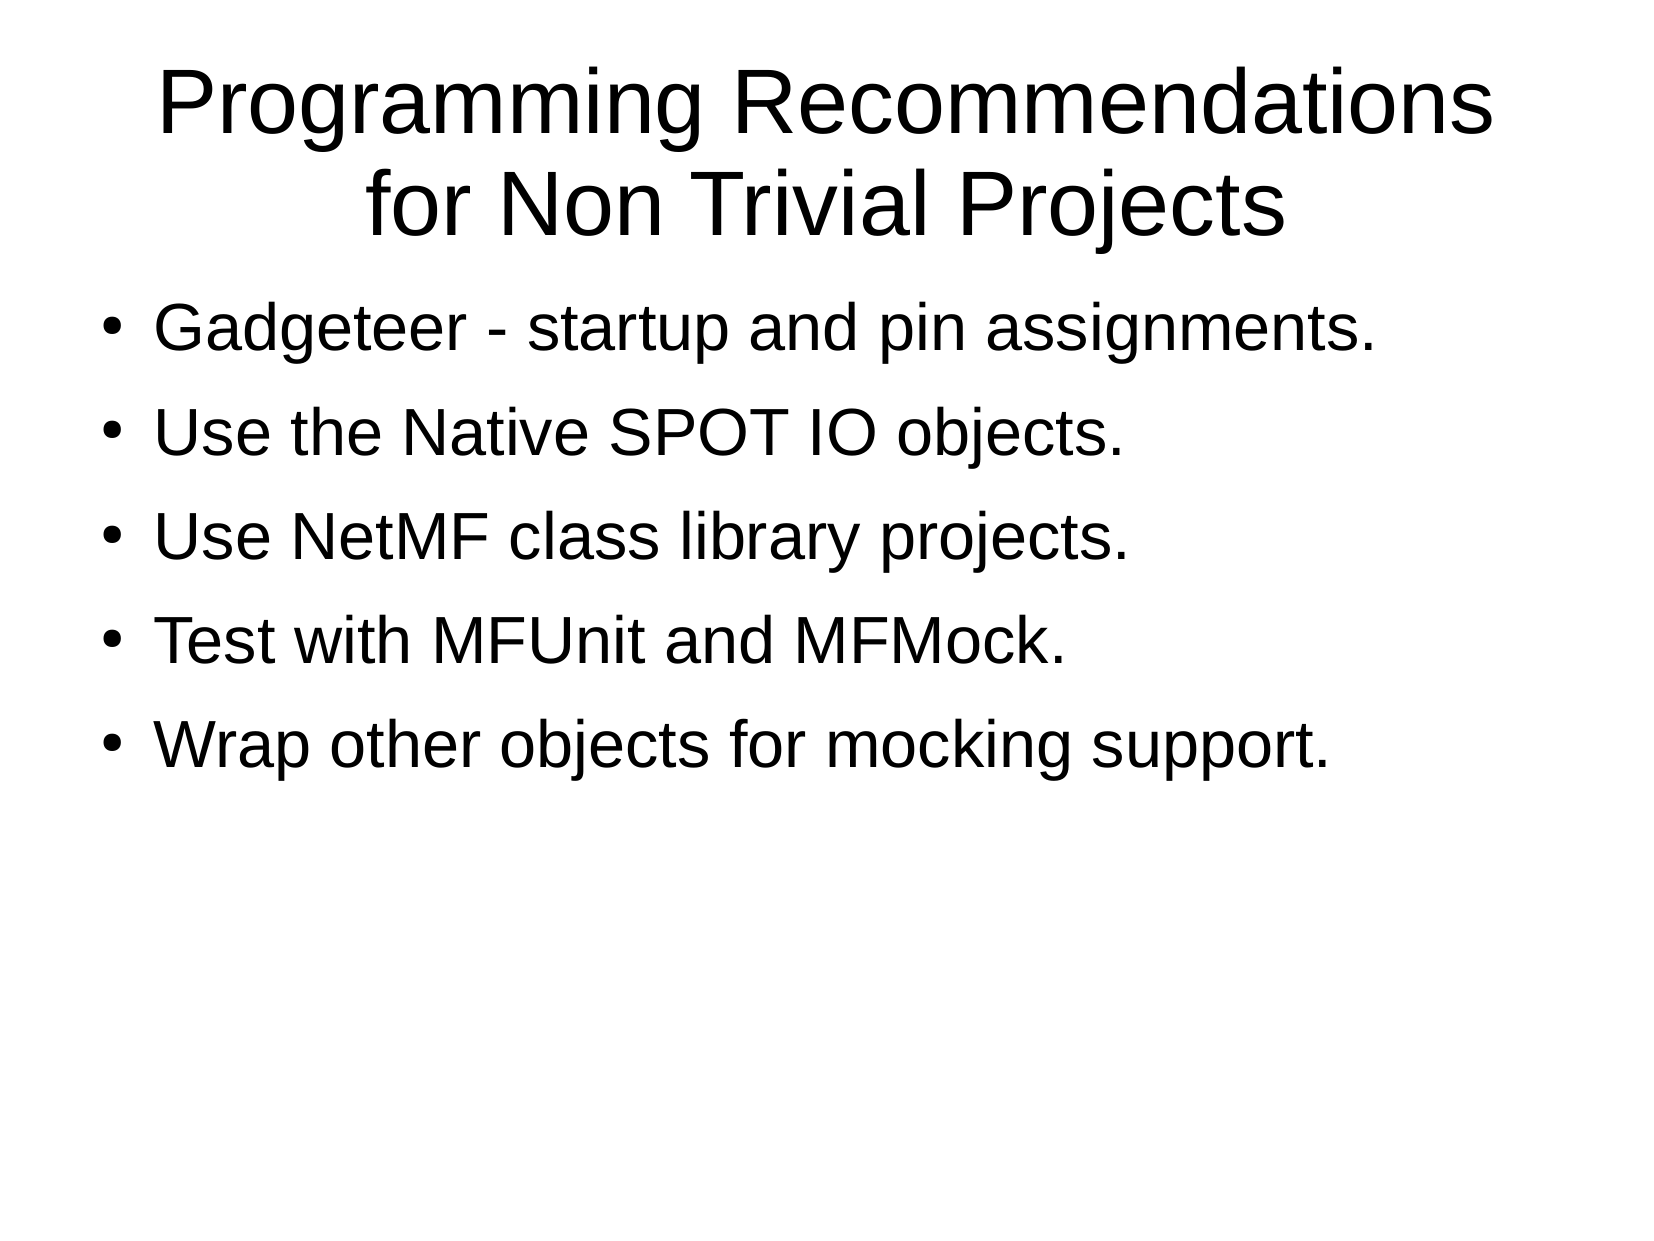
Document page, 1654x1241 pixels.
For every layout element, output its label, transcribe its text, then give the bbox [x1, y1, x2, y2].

title Programming Recommendations for Non Trivial Projects [82, 49, 1571, 257]
list Gadgeteer - startup and pin assignments. Use the Native SPOT IO objects. Use NetMF class library projects. Test with MFUnit and MFMock. Wrap other objects for mocking support. [82, 290, 1571, 1010]
